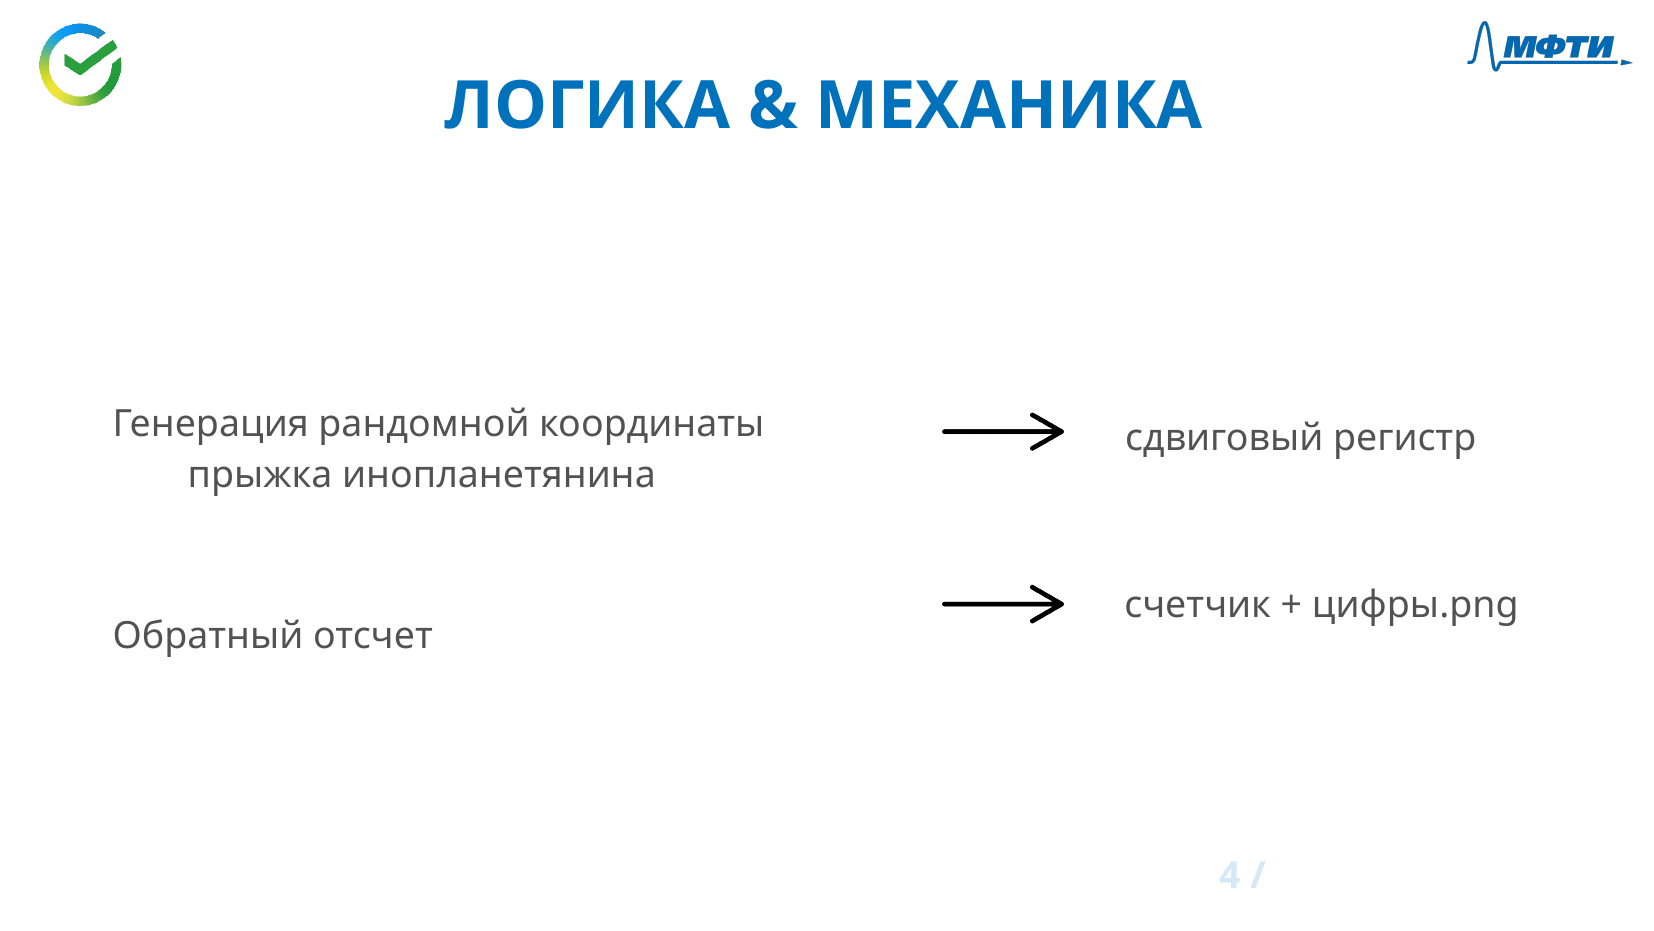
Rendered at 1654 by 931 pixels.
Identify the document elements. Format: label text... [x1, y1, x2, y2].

picture [942, 371, 1064, 492]
picture [0, 17, 316, 160]
text_box сдвиговый регистр [1125, 412, 1501, 488]
text_box ЛОГИКА & МЕХАНИКА [79, 60, 1569, 223]
text_box Генерация рандомной координаты прыжка инопланетянина Обратный отсчет [37, 396, 916, 676]
picture [942, 543, 1064, 665]
picture [1446, 0, 1654, 93]
text_box счетчик + цифры.png [1124, 579, 1538, 638]
